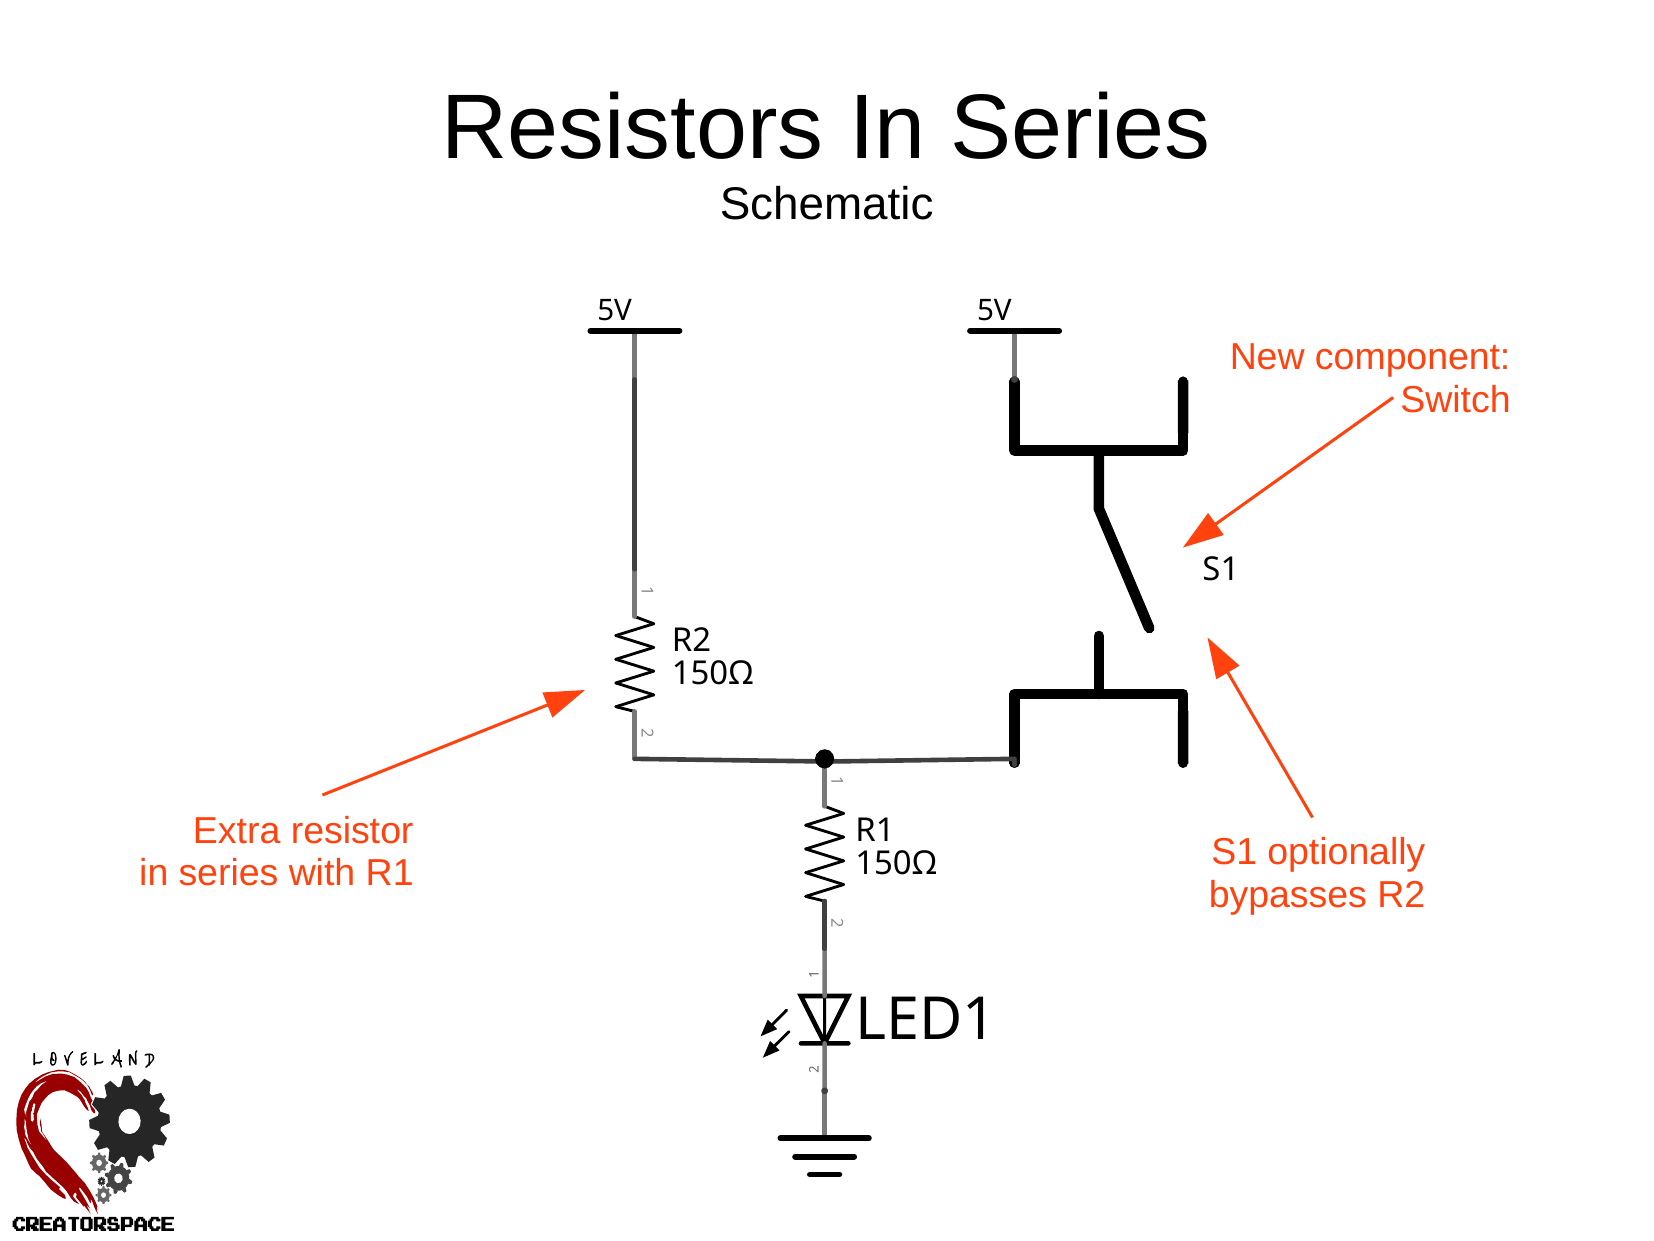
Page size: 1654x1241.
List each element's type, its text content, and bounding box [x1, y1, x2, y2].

title Resistors In Series Schematic [82, 49, 1571, 257]
text_box S1 optionally bypasses R2 [1194, 823, 1441, 923]
text_box Extra resistor in series with R1 [124, 802, 429, 902]
picture [585, 285, 1253, 1186]
text_box New component: Switch [1215, 328, 1526, 428]
